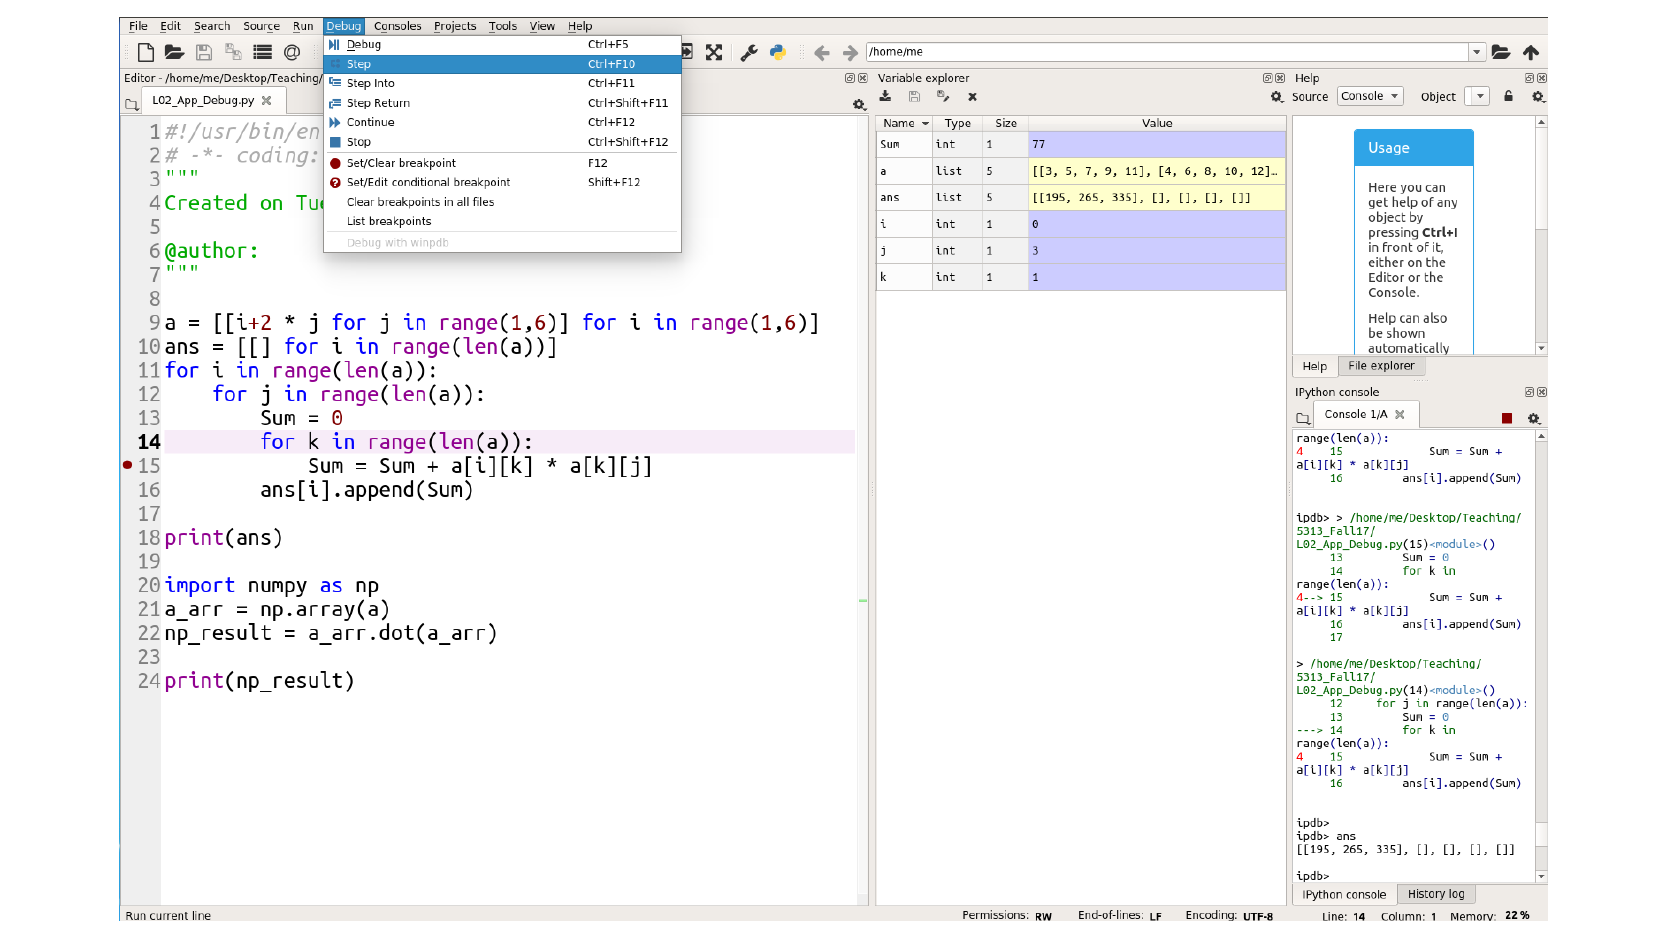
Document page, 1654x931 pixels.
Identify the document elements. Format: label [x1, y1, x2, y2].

picture [119, 17, 1548, 921]
